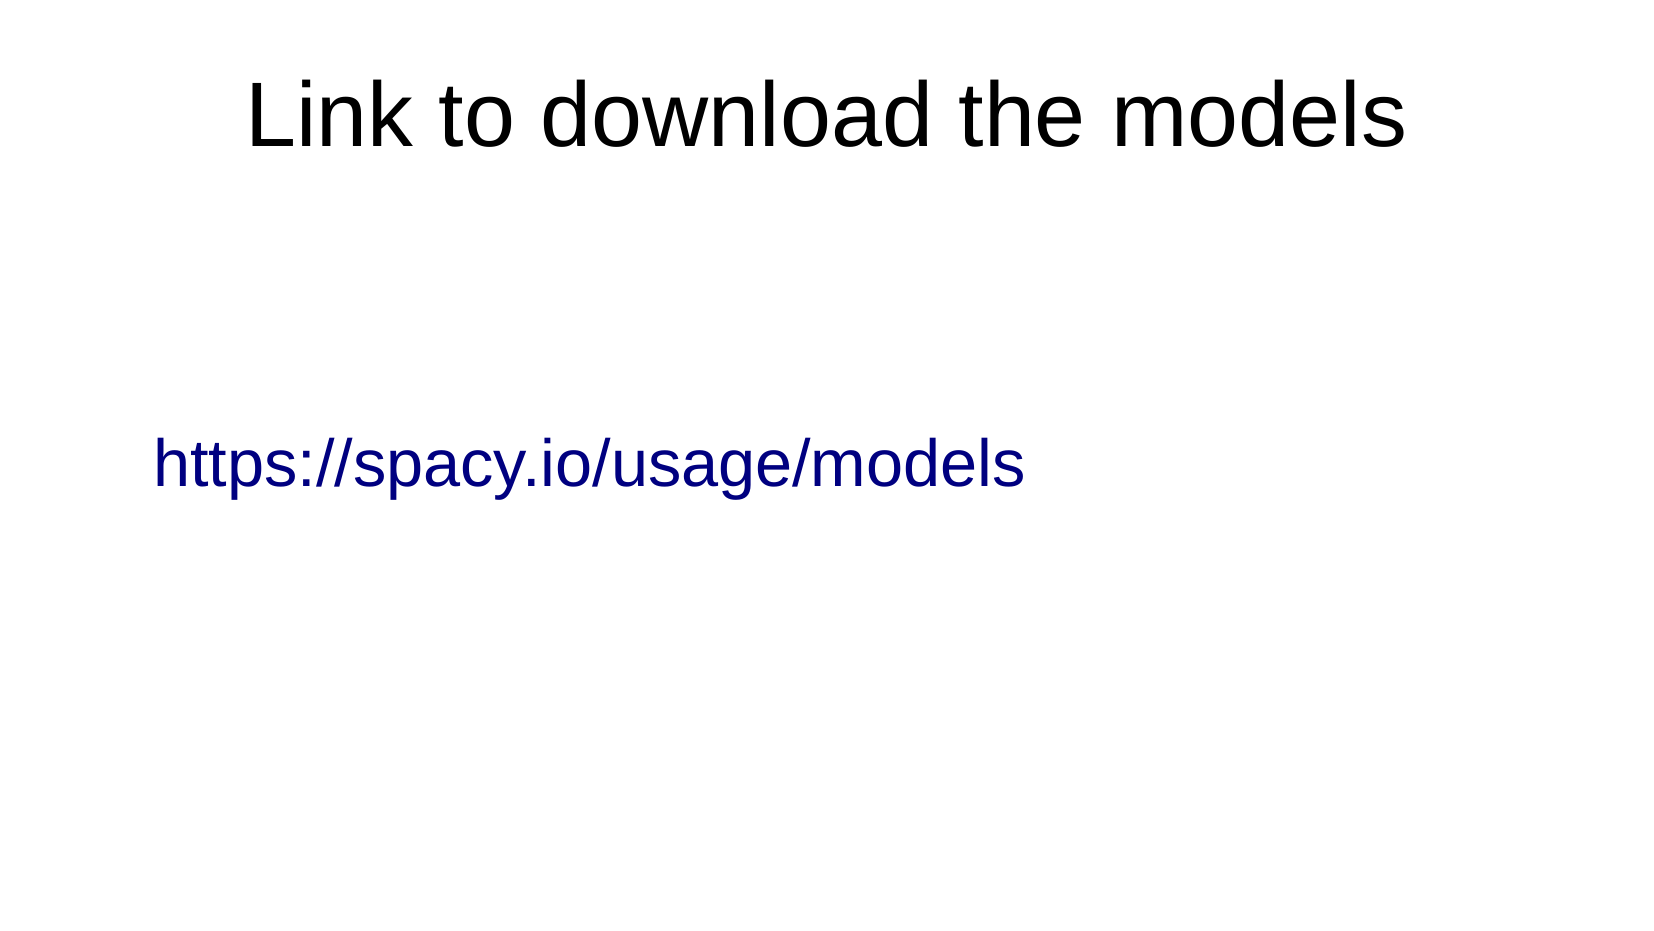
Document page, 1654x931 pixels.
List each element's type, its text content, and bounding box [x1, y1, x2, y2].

title Link to download the models [82, 37, 1571, 193]
list https://spacy.io/usage/models [82, 217, 1571, 758]
